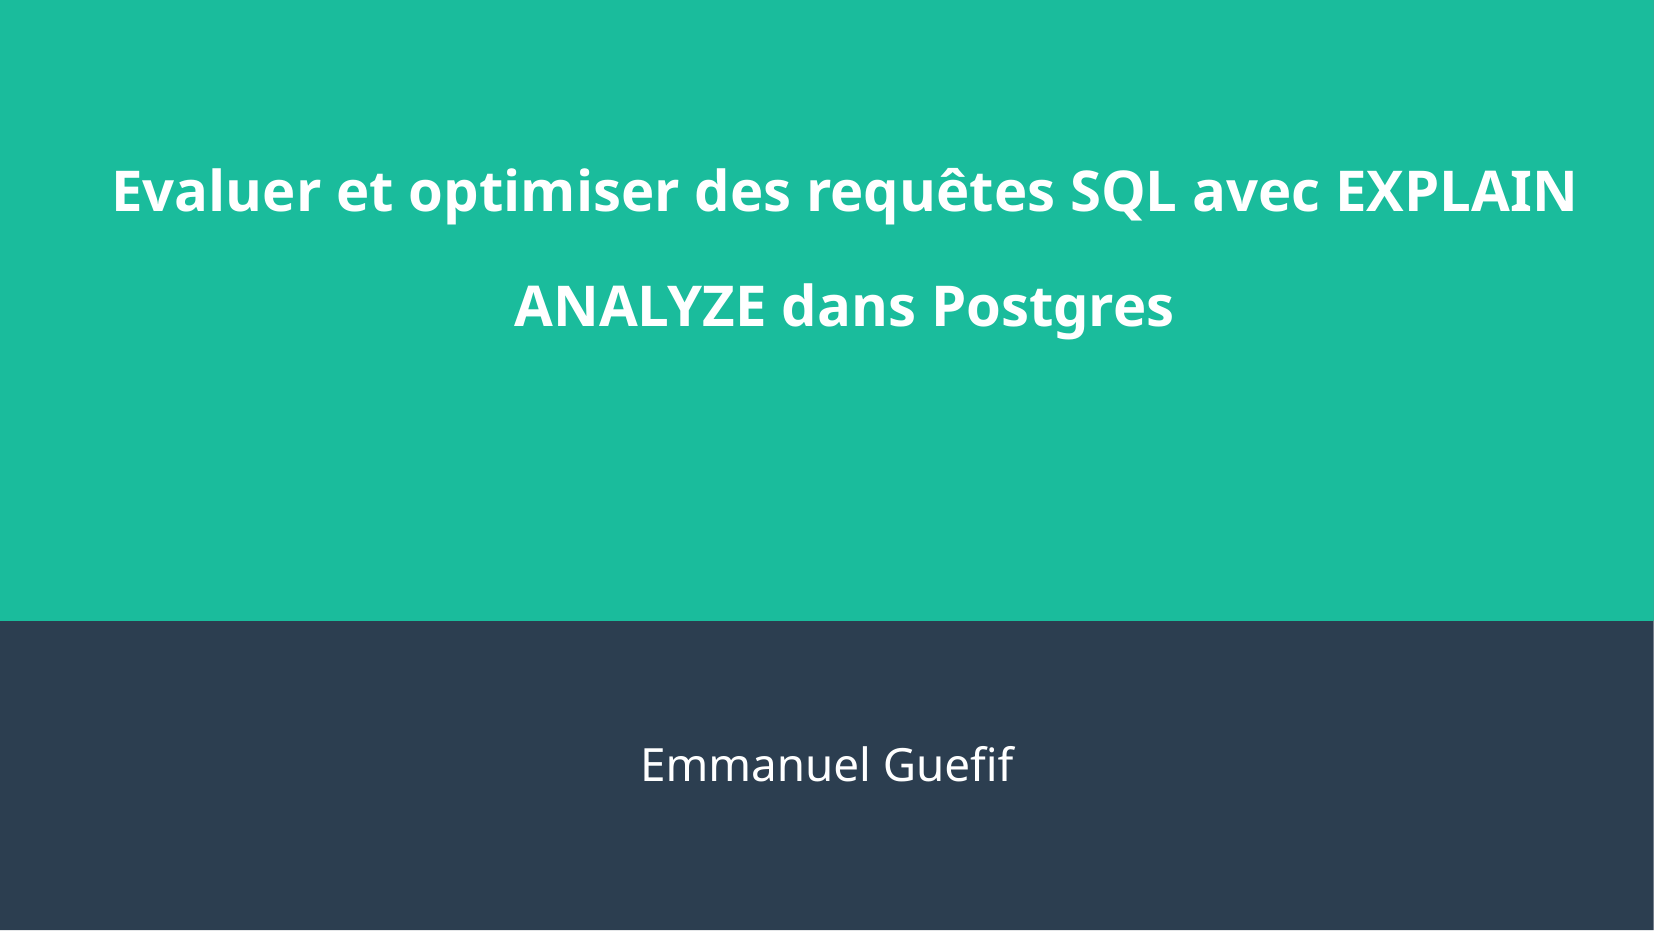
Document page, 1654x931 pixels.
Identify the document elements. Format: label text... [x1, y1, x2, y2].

subtitle Emmanuel Guefif [59, 642, 1595, 886]
title Evaluer et optimiser des requêtes SQL avec EXPLAIN ANALYZE dans Postgres [77, 112, 1613, 231]
